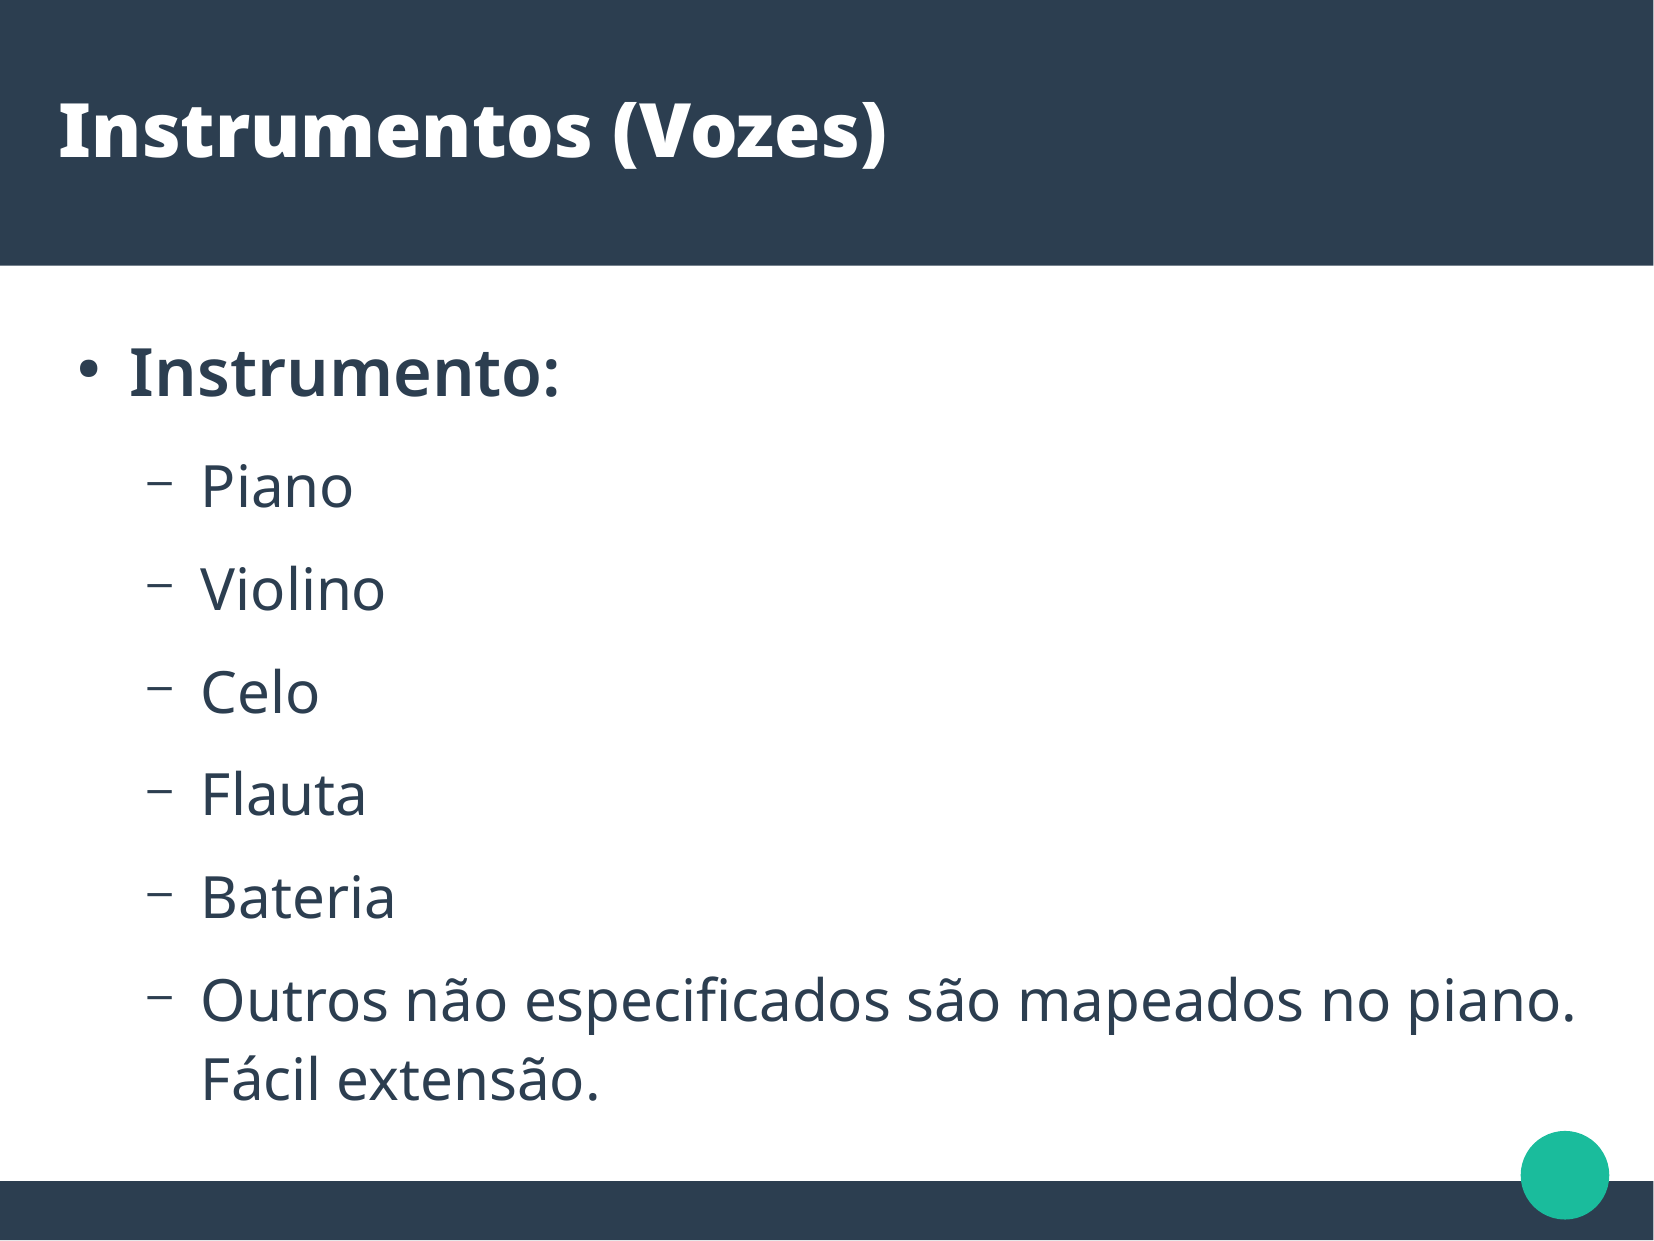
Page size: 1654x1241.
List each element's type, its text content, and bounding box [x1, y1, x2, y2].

list Instrumento: Piano Violino Celo Flauta Bateria Outros não especificados são mapeados no piano. Fácil extensão. [59, 324, 1595, 1152]
title Instrumentos (Vozes) [59, 49, 1595, 207]
